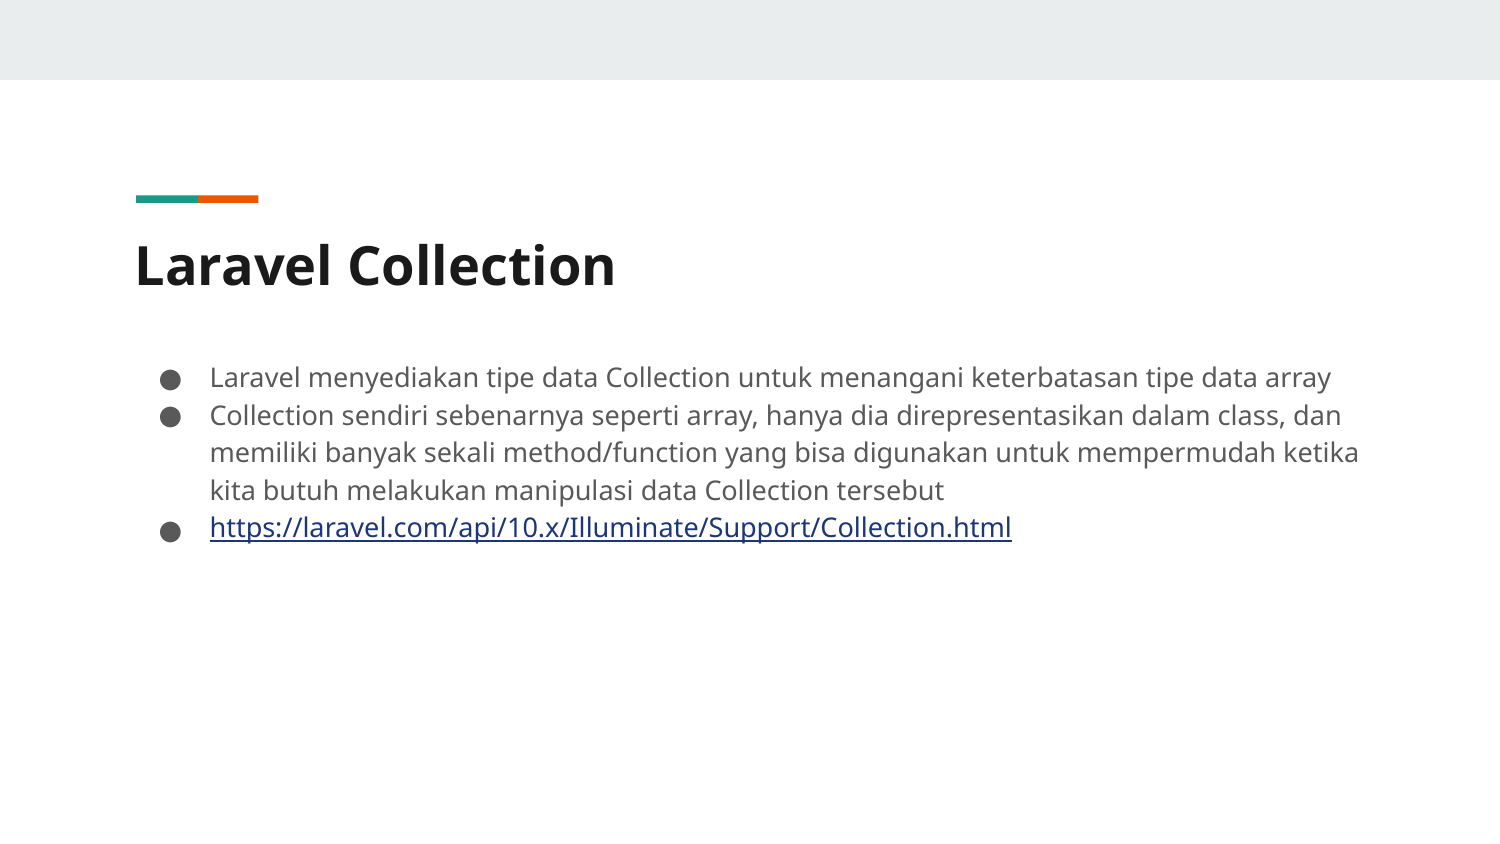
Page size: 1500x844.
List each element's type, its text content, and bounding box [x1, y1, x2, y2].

list Laravel menyediakan tipe data Collection untuk menangani keterbatasan tipe data array Collection sendiri sebenarnya seperti array, hanya dia direpresentasikan dalam class, dan memiliki banyak sekali method/function yang bisa digunakan untuk mempermudah ketika kita butuh melakukan manipulasi data Collection tersebut https://laravel.com/api/10.x/Illuminate/Support/Collection.html [119, 341, 1381, 712]
title Laravel Collection [119, 216, 1381, 305]
